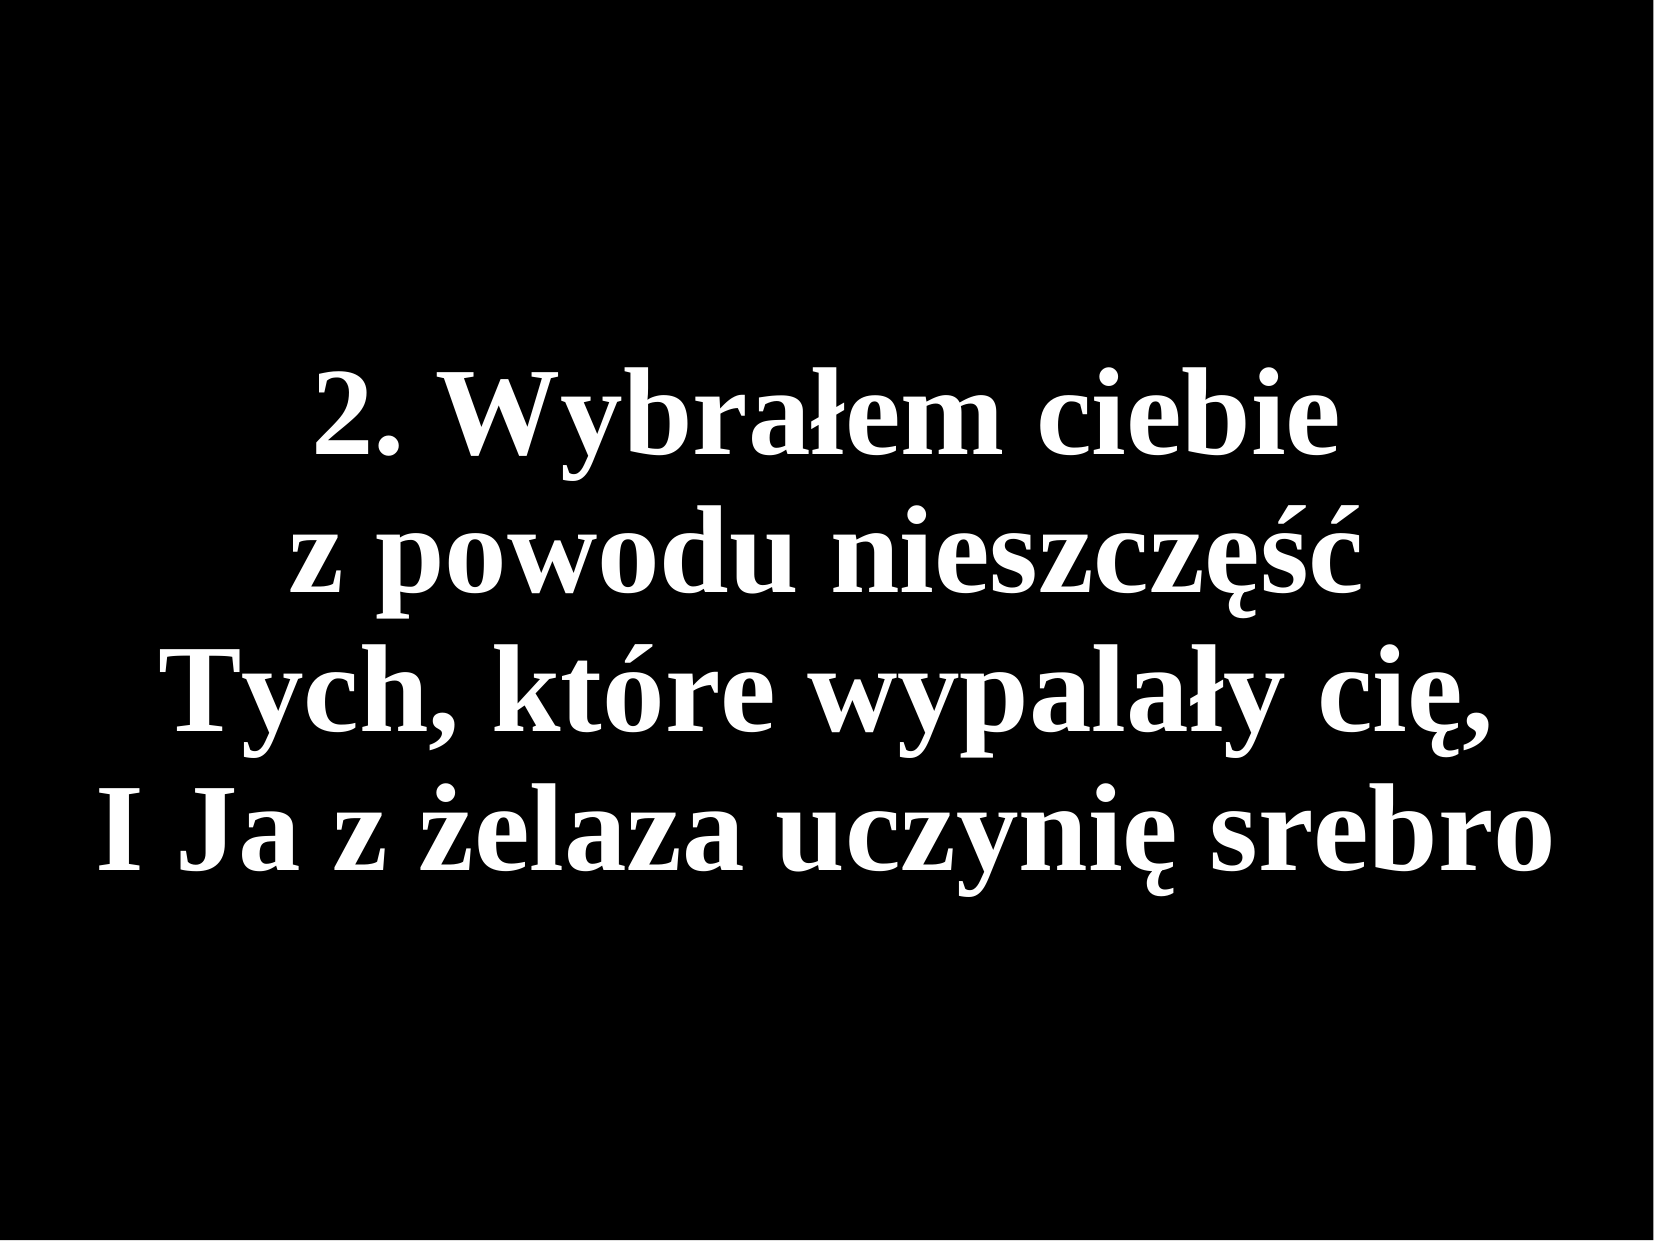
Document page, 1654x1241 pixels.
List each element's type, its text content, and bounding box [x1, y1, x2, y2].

title 2. Wybrałem ciebie z powodu nieszczęść Tych, które wypalały cię, I Ja z żelaza uczynię srebro [0, 0, 1654, 1241]
